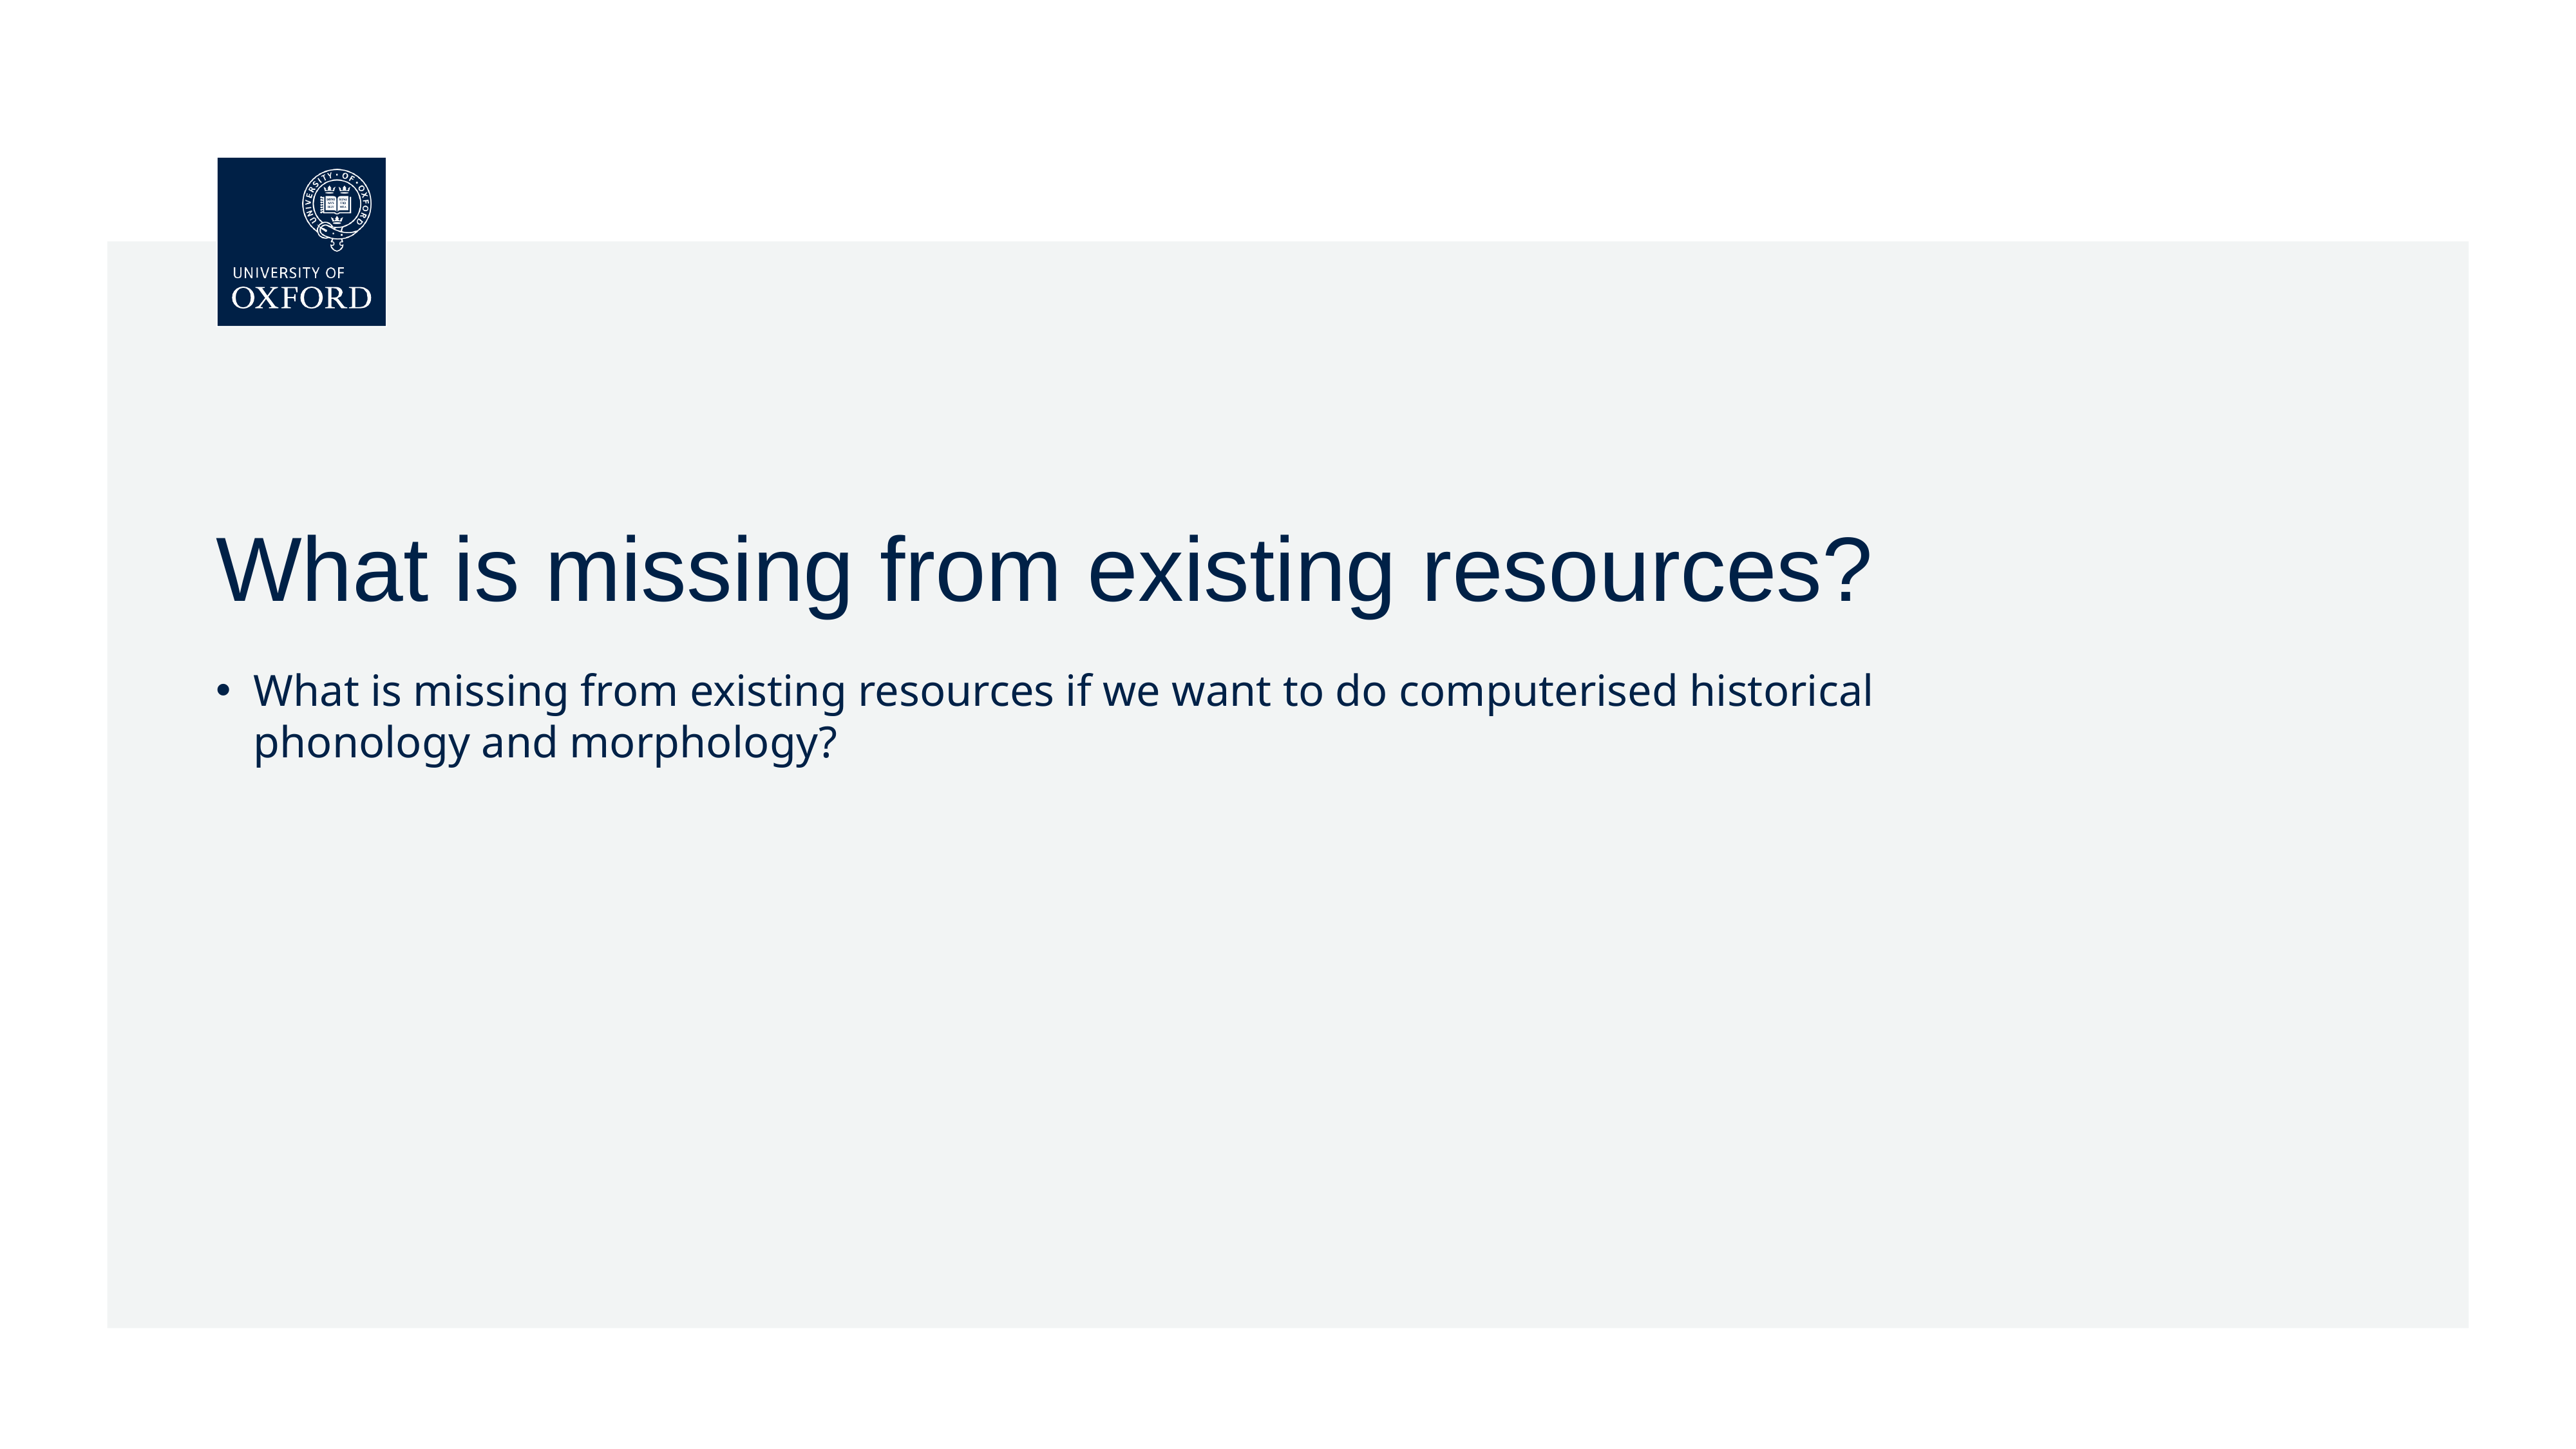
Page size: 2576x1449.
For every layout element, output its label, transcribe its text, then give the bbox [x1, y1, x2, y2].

picture [245, 267, 252, 278]
picture [234, 267, 242, 278]
picture [289, 267, 296, 278]
title What is missing from existing resources? [216, 370, 1977, 620]
picture [338, 267, 344, 278]
picture [303, 267, 319, 278]
picture [280, 267, 288, 278]
list What is missing from existing resources if we want to do computerised historical phonology and morphology? [216, 663, 1977, 1251]
picture [326, 267, 336, 278]
picture [260, 267, 269, 278]
picture [302, 169, 372, 252]
